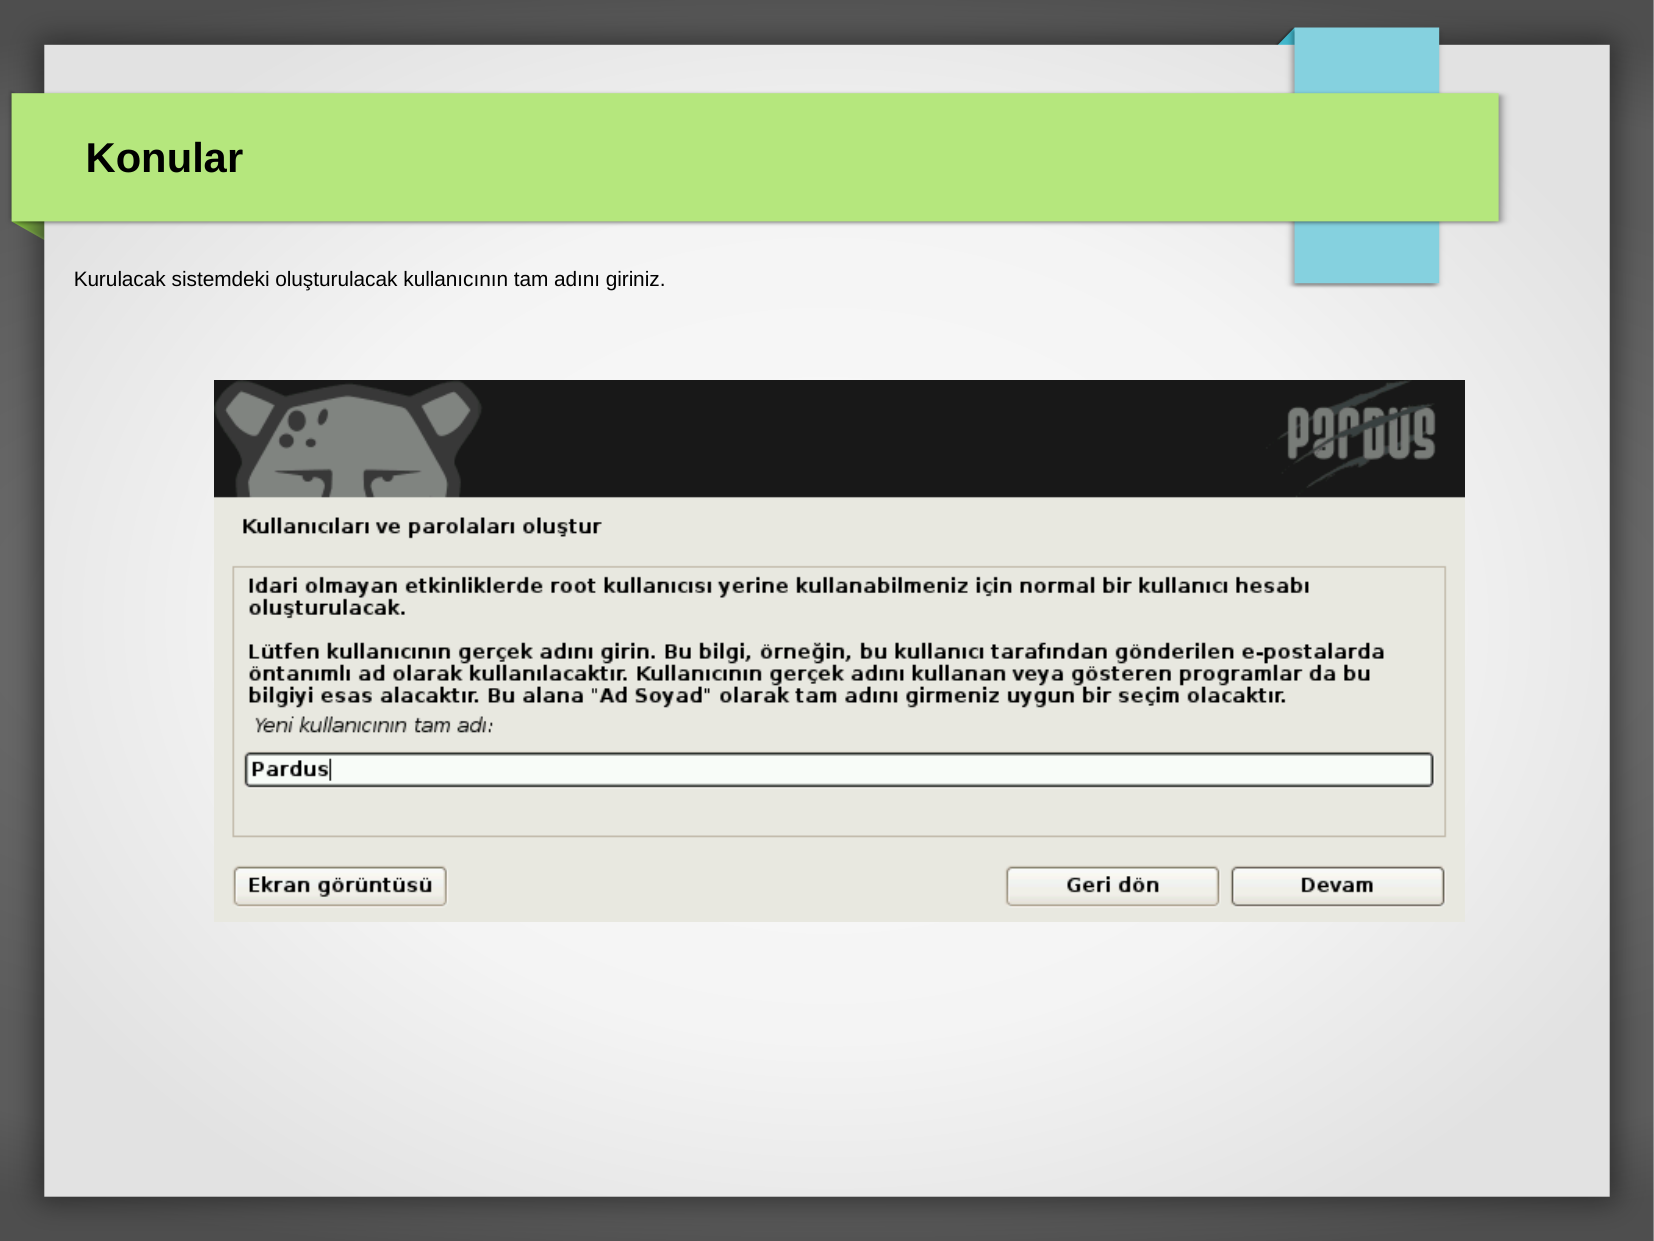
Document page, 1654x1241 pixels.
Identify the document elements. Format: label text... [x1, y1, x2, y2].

text_box Konular [70, 127, 259, 189]
picture [0, 0, 1654, 1241]
text_box Kurulacak sistemdeki oluşturulacak kullanıcının tam adını giriniz. [59, 259, 681, 298]
